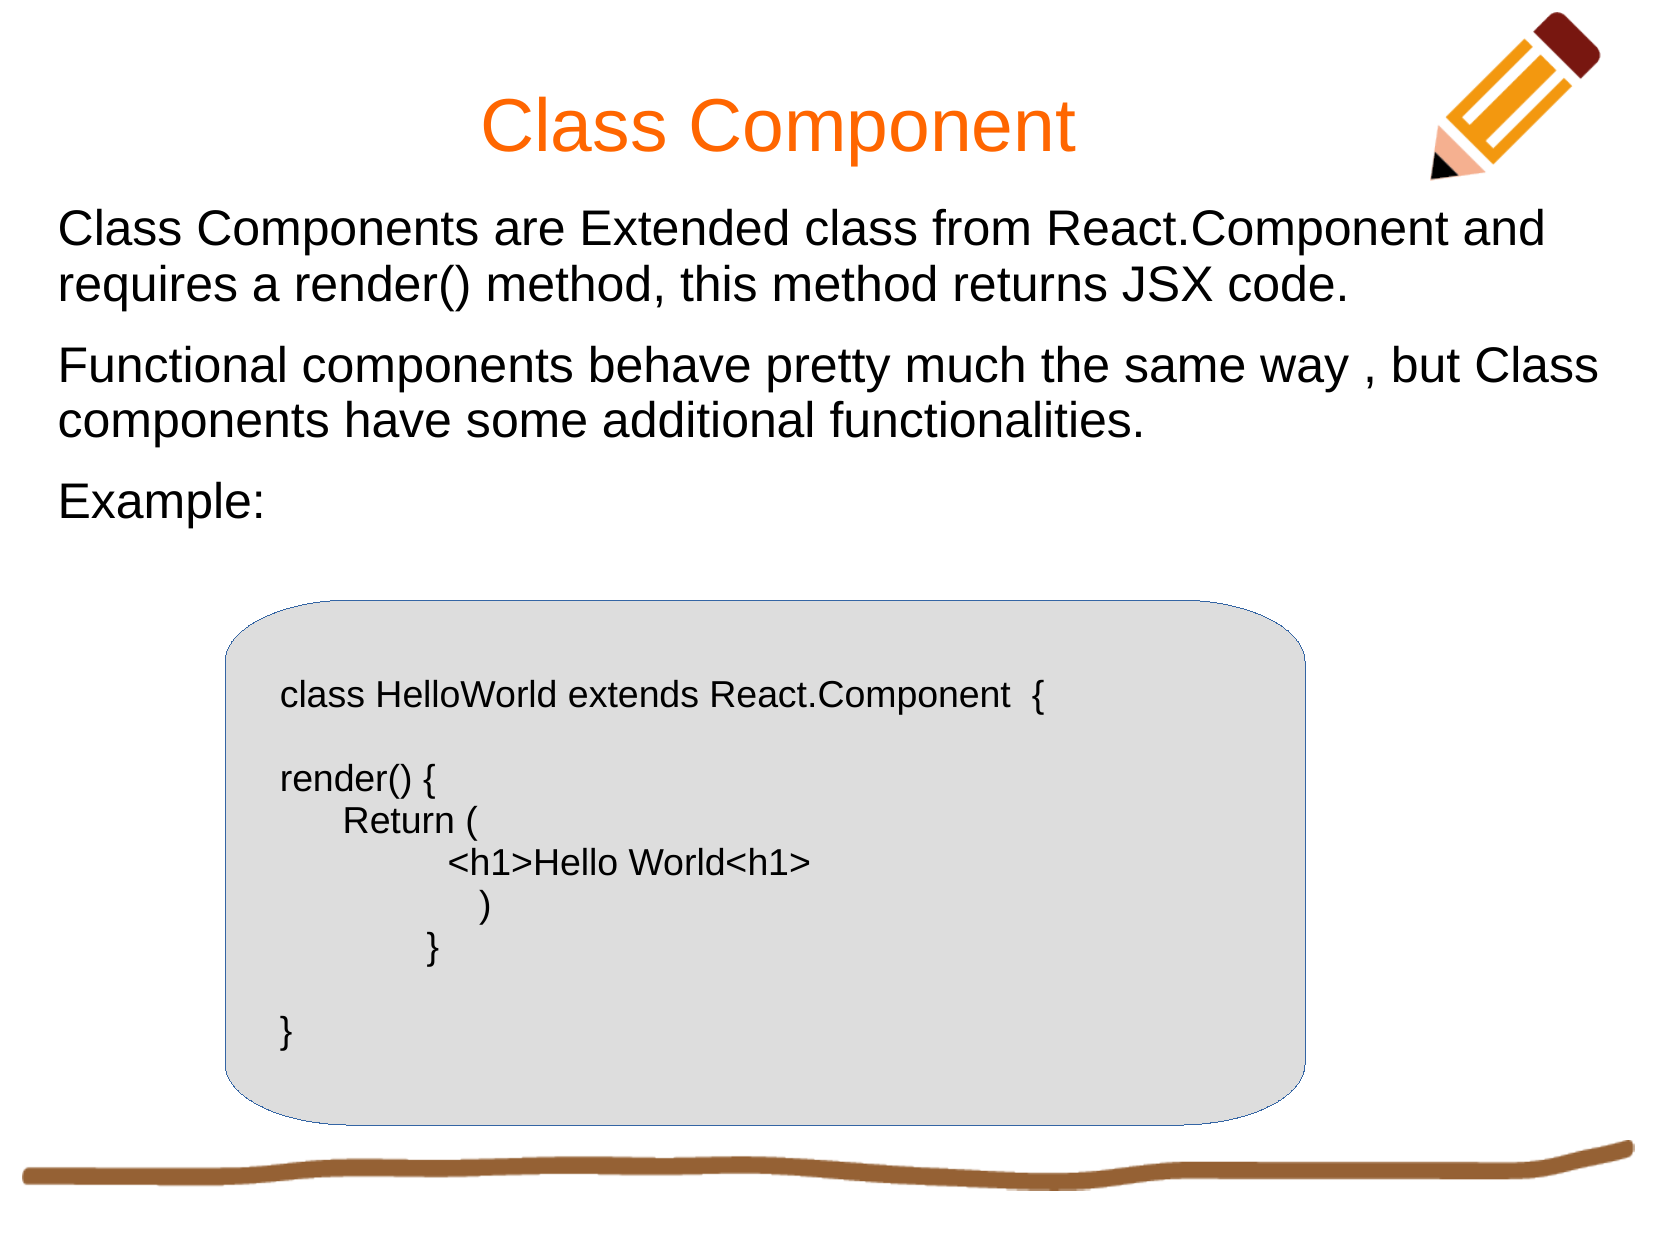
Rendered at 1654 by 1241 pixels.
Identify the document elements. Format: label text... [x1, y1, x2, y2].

picture [22, 1140, 1635, 1191]
picture [1430, 12, 1601, 181]
title Class Component [105, 64, 1452, 187]
text_box Class Components are Extended class from React.Component and requires a render() method, this method returns JSX code. Functional components behave pretty much the same way , but Class components have some additional functionalities. Example: [42, 193, 1636, 617]
text_box class HelloWorld extends React.Component { render() { Return ( <h1>Hello World<h1> ) } } [225, 600, 1306, 1126]
